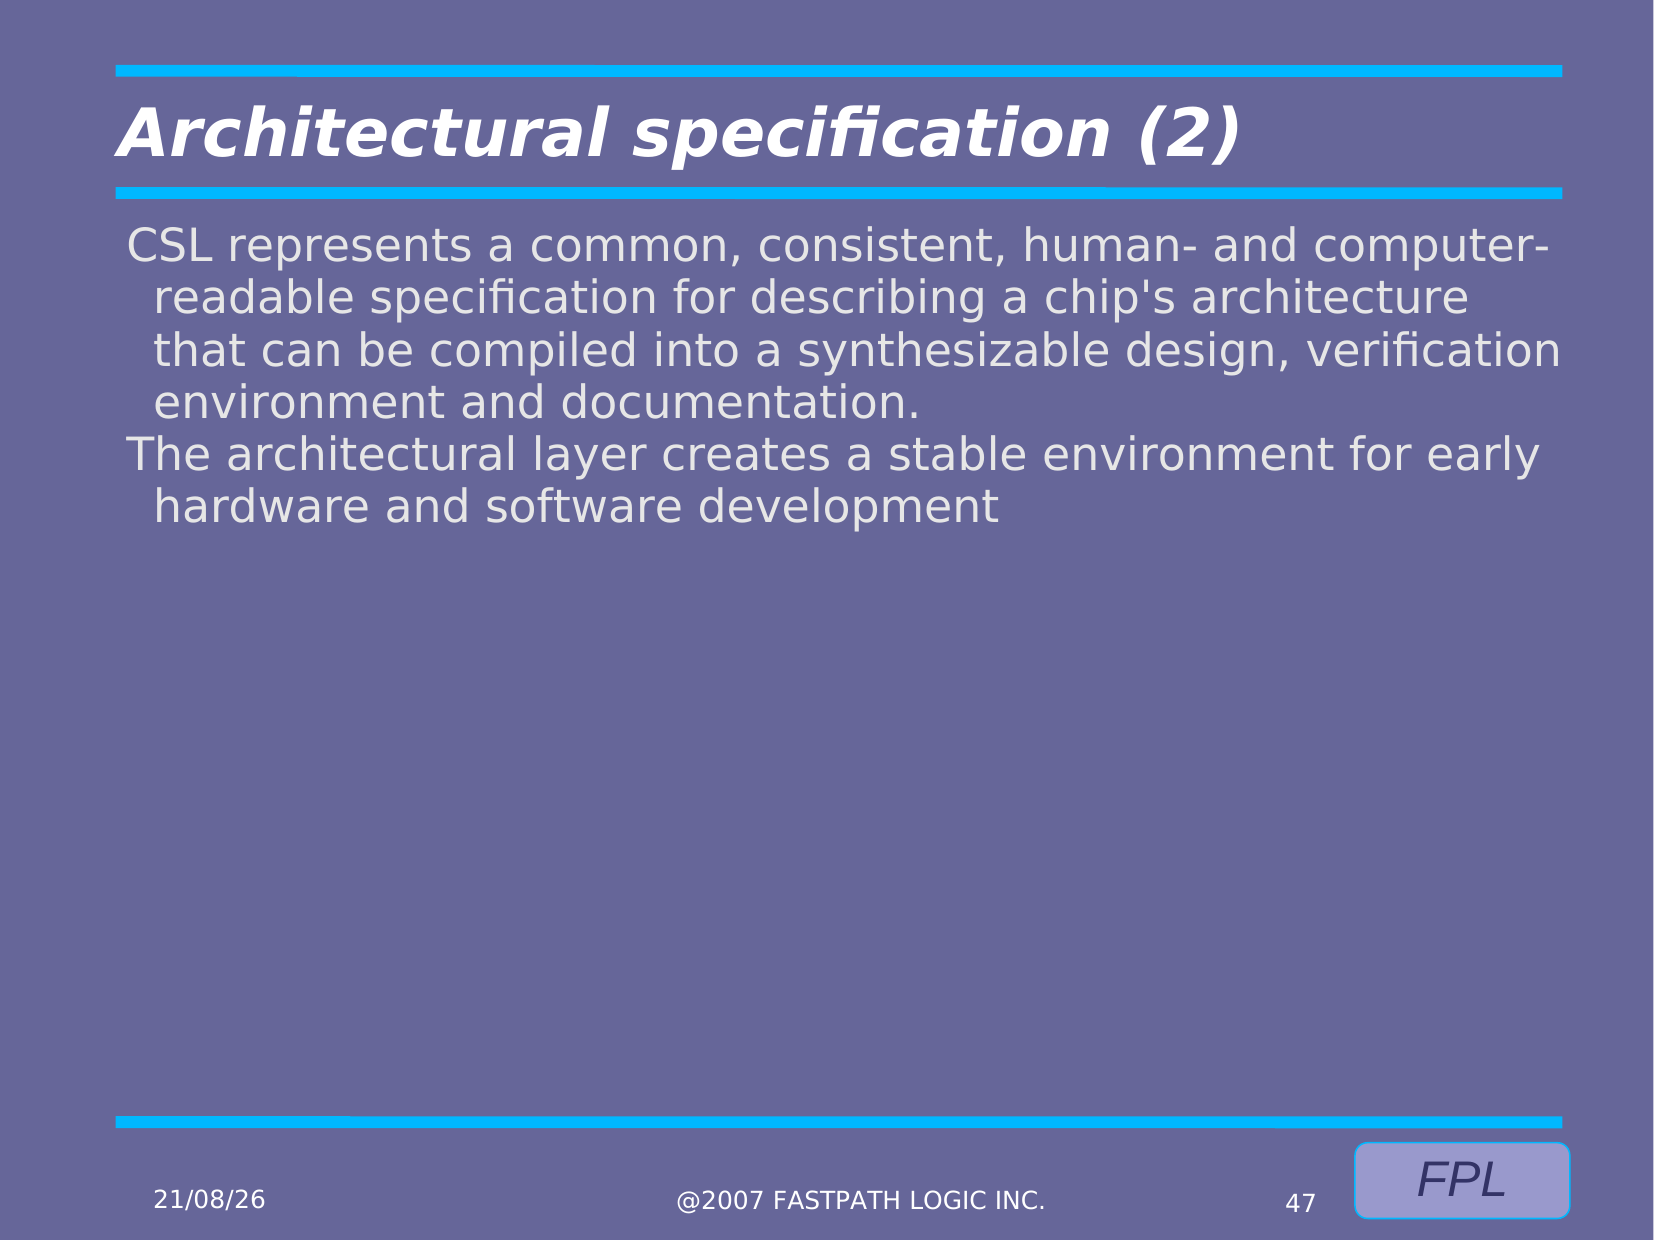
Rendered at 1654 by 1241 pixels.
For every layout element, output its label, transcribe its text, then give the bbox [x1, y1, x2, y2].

list CSL represents a common, consistent, human- and computer-readable specification for describing a chip's architecture that can be compiled into a synthesizable design, verification environment and documentation. The architectural layer creates a stable environment for early hardware and software development [126, 219, 1566, 1133]
title Architectural specification (2)‏ [118, 41, 1531, 220]
